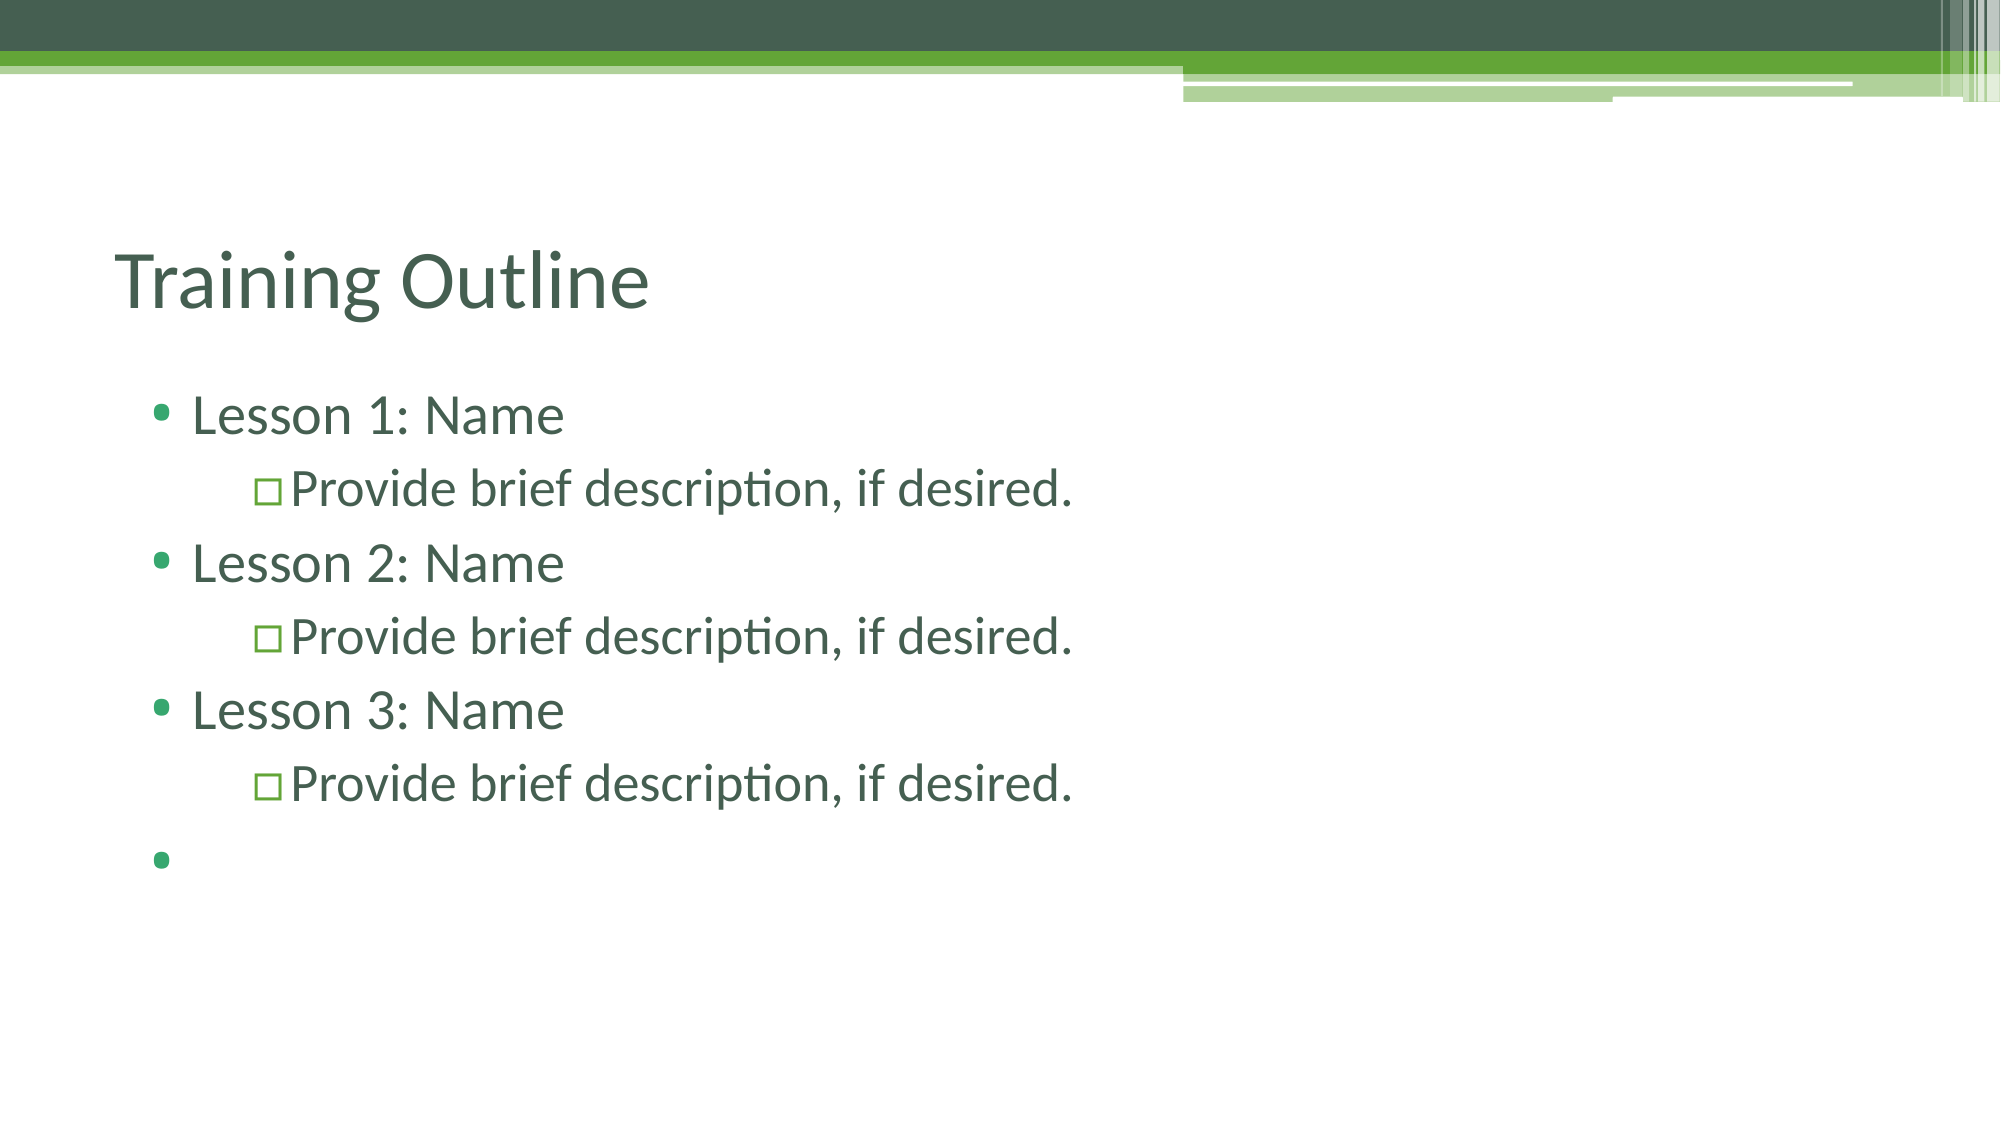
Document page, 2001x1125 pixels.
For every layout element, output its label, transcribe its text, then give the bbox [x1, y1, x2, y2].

list Lesson 1: Name Provide brief description, if desired. Lesson 2: Name Provide brief description, if desired. Lesson 3: Name Provide brief description, if desired. [99, 368, 1900, 1079]
title Training Outline [99, 187, 1900, 363]
